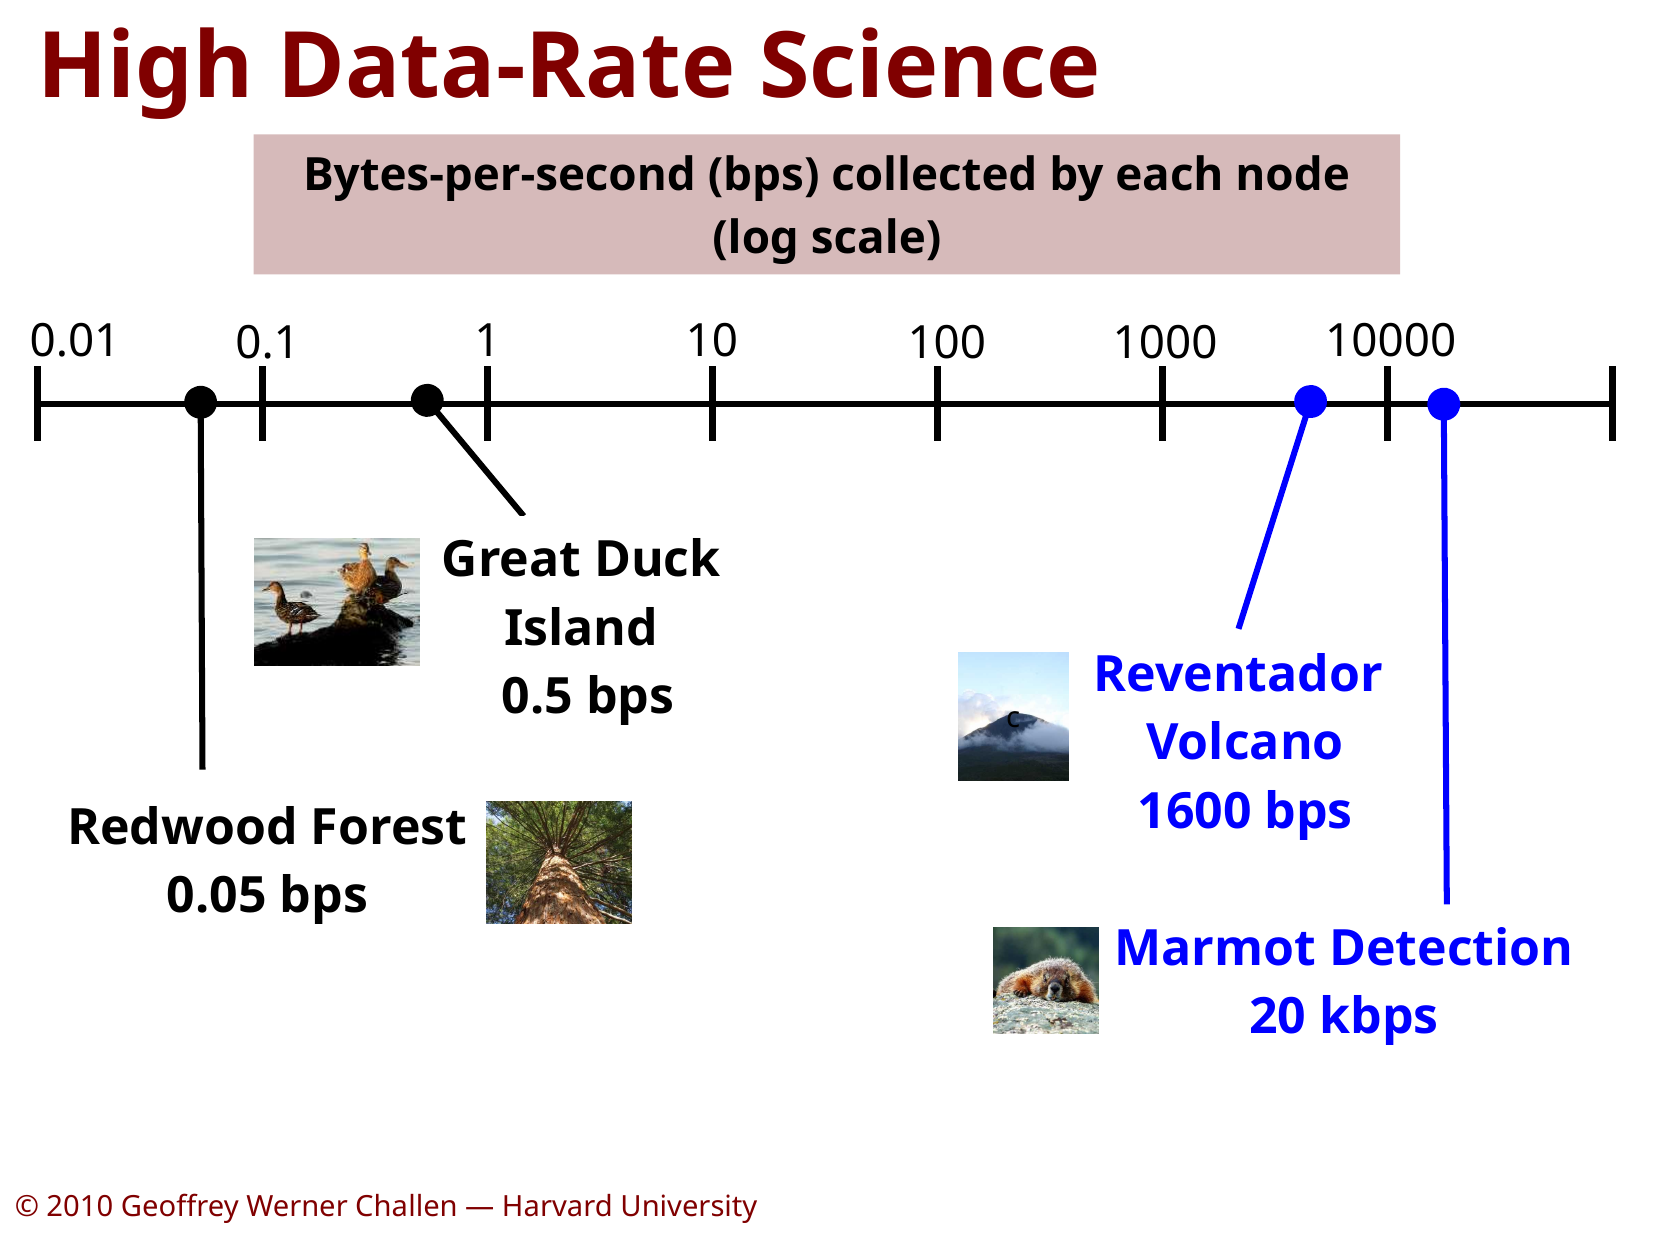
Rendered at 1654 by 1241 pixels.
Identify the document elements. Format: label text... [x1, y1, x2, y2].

text_box Marmot Detection 20 kbps [1061, 904, 1627, 1037]
text_box 1000 [1090, 301, 1241, 371]
text_box 1 [450, 300, 526, 369]
picture [254, 538, 420, 666]
text_box 10000 [1297, 300, 1485, 369]
text_box 100 [878, 301, 1015, 371]
text_box Bytes-per-second (bps) collected by each node (log scale) [253, 135, 1401, 274]
text_box 10 [655, 300, 769, 369]
text_box Reventador Volcano 1600 bps [1053, 630, 1438, 822]
text_box Great Duck Island 0.5 bps [275, 516, 901, 708]
picture [993, 927, 1099, 1034]
text_box 0.1 [211, 301, 324, 371]
picture [486, 801, 632, 924]
text_box Redwood Forest 0.05 bps [36, 783, 498, 916]
picture [958, 652, 1069, 781]
title High Data-Rate Science [37, 8, 1613, 117]
text_box 0.01 [0, 300, 151, 371]
